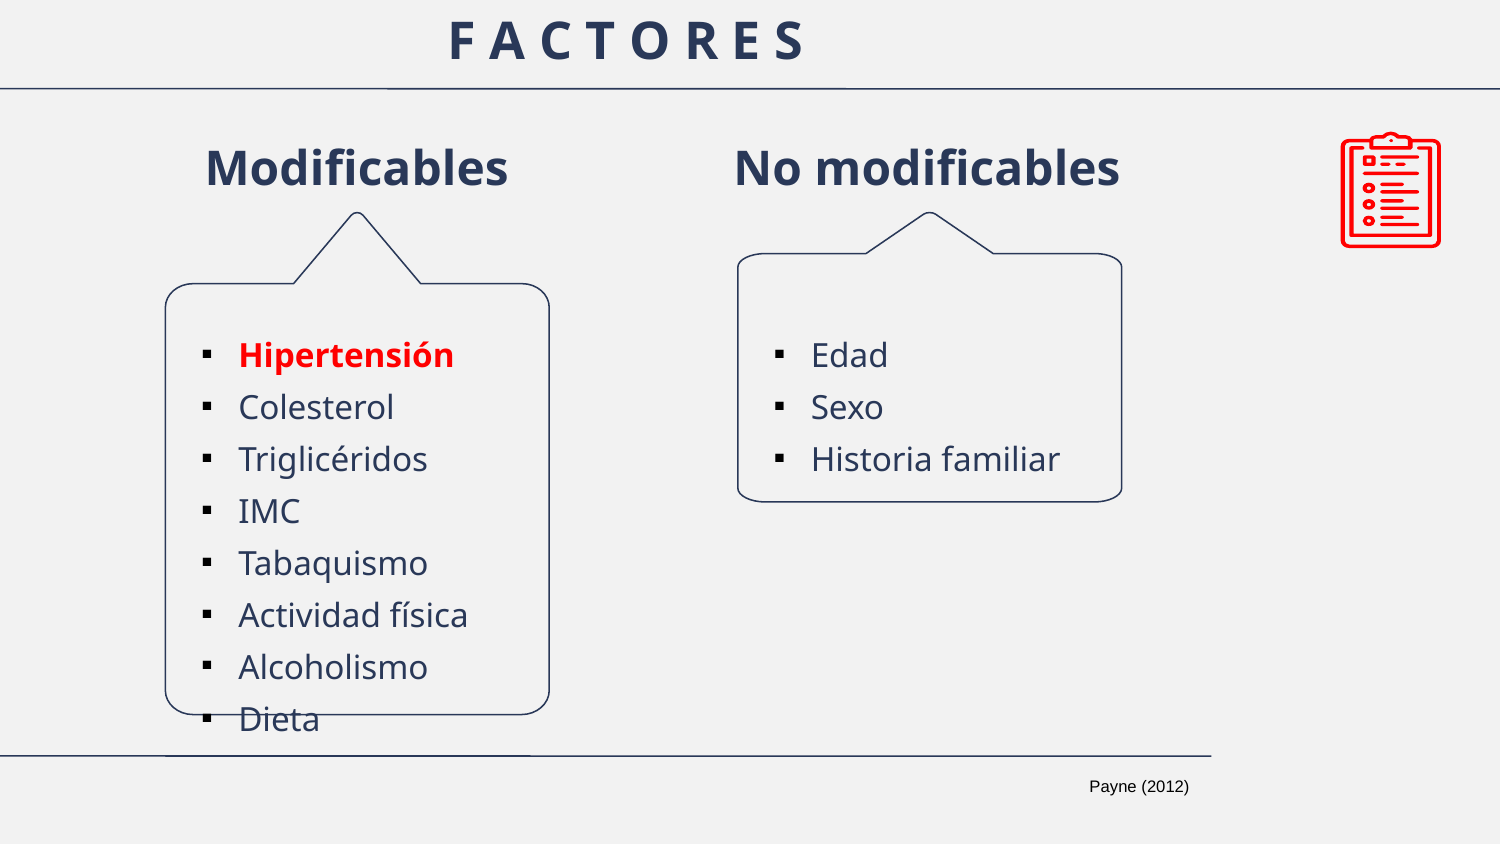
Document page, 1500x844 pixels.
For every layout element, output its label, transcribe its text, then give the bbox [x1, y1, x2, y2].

text_box Hipertensión Colesterol Triglicéridos IMC Tabaquismo Actividad física Alcoholismo Dieta [188, 317, 562, 687]
title Modificables [134, 122, 579, 213]
text_box [1340, 131, 1441, 249]
title No modificables [661, 122, 1193, 213]
text_box Edad Sexo Historia familiar [760, 317, 1134, 466]
text_box Payne (2012) [950, 770, 1205, 827]
title F A C T O R E S [323, 0, 928, 119]
